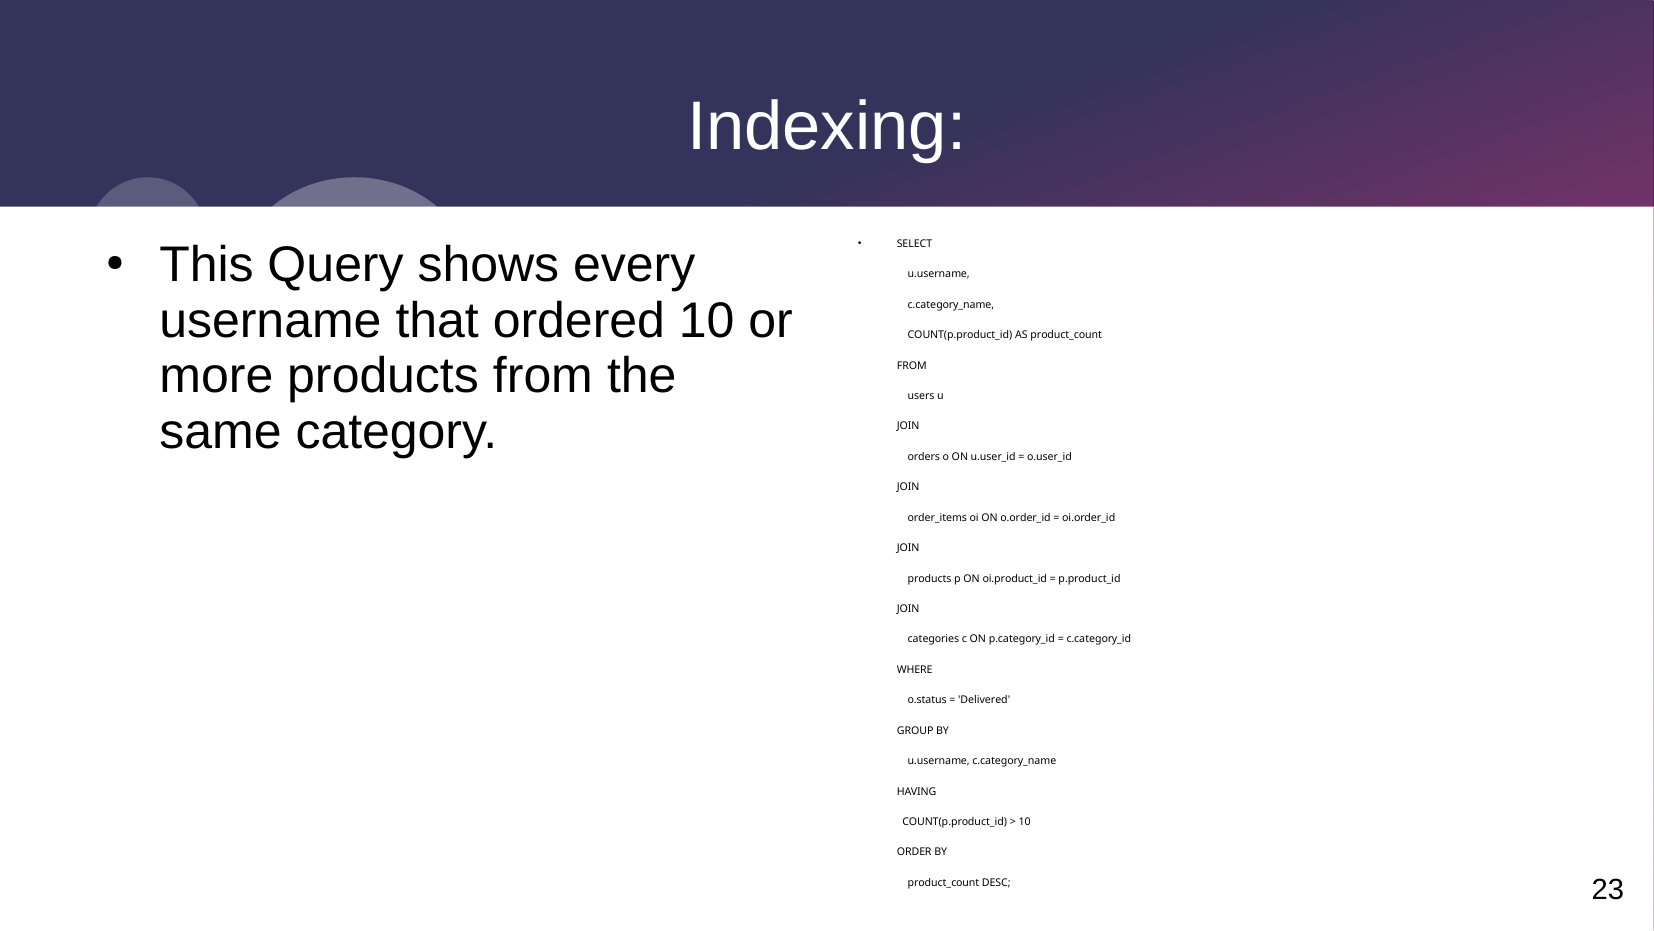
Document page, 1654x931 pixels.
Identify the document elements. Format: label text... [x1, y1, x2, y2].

title Indexing: [88, 44, 1565, 207]
list This Query shows every username that ordered 10 or more products from the same category. [88, 236, 809, 518]
list SELECT u.username, c.category_name, COUNT(p.product_id) AS product_count FROM users u JOIN orders o ON u.user_id = o.user_id JOIN order_items oi ON o.order_id = oi.order_id JOIN products p ON oi.product_id = p.product_id JOIN categories c ON p.category_id = c.category_id WHERE o.status = 'Delivered' GROUP BY u.username, c.category_name HAVING COUNT(p.product_id) > 10 ORDER BY product_count DESC; [845, 236, 1566, 901]
